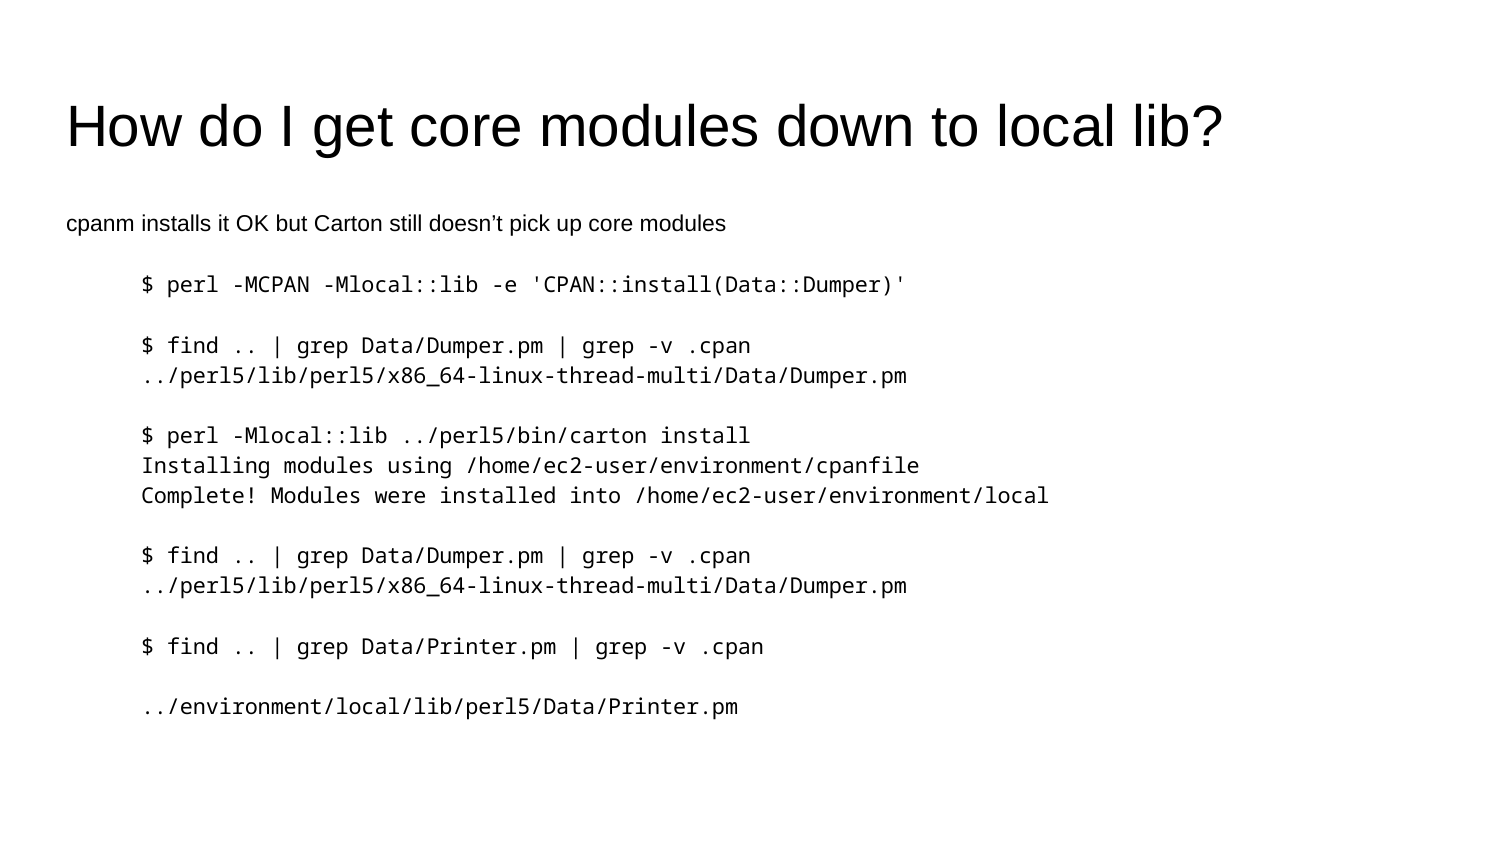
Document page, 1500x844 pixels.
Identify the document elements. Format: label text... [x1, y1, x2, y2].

list cpanm installs it OK but Carton still doesn’t pick up core modules $ perl -MCPAN -Mlocal::lib -e 'CPAN::install(Data::Dumper)' $ find .. | grep Data/Dumper.pm | grep -v .cpan ../perl5/lib/perl5/x86_64-linux-thread-multi/Data/Dumper.pm $ perl -Mlocal::lib ../perl5/bin/carton install Installing modules using /home/ec2-user/environment/cpanfile Complete! Modules were installed into /home/ec2-user/environment/local $ find .. | grep Data/Dumper.pm | grep -v .cpan ../perl5/lib/perl5/x86_64-linux-thread-multi/Data/Dumper.pm $ find .. | grep Data/Printer.pm | grep -v .cpan ../environment/local/lib/perl5/Data/Printer.pm [51, 189, 1449, 750]
title How do I get core modules down to local lib? [51, 72, 1449, 167]
